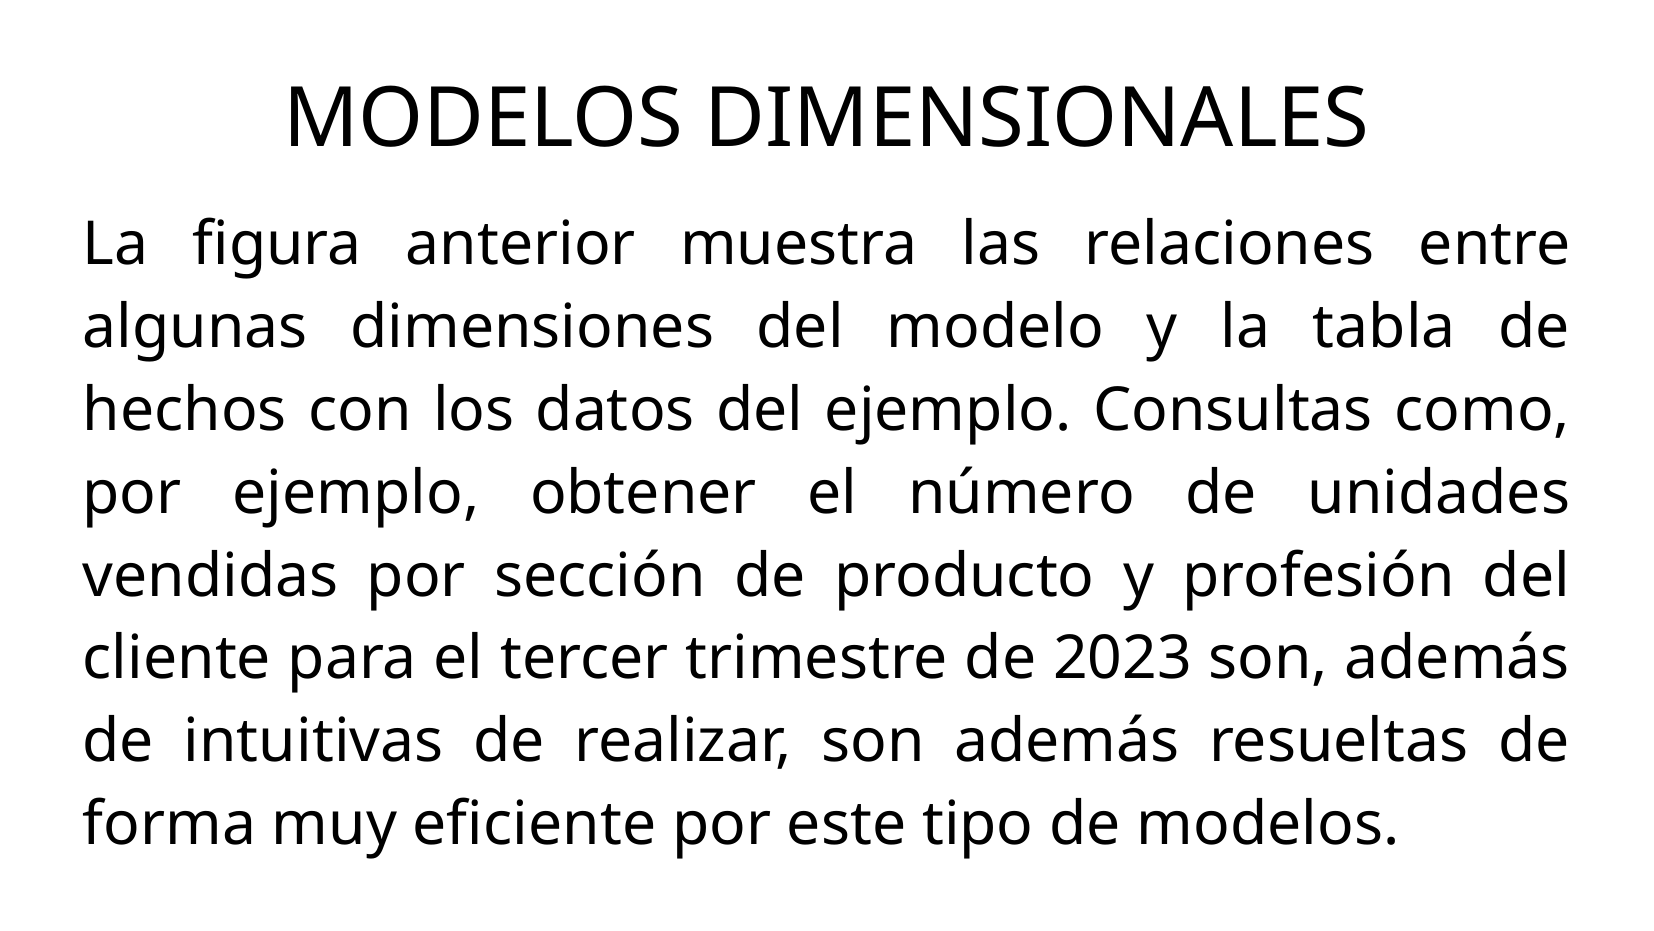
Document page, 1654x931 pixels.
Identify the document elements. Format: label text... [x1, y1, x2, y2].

title MODELOS DIMENSIONALES [82, 37, 1571, 193]
list La figura anterior muestra las relaciones entre algunas dimensiones del modelo y la tabla de hechos con los datos del ejemplo. Consultas como, por ejemplo, obtener el número de unidades vendidas por sección de producto y profesión del cliente para el tercer trimestre de 2023 son, además de intuitivas de realizar, son además resueltas de forma muy eficiente por este tipo de modelos. [82, 199, 1571, 928]
